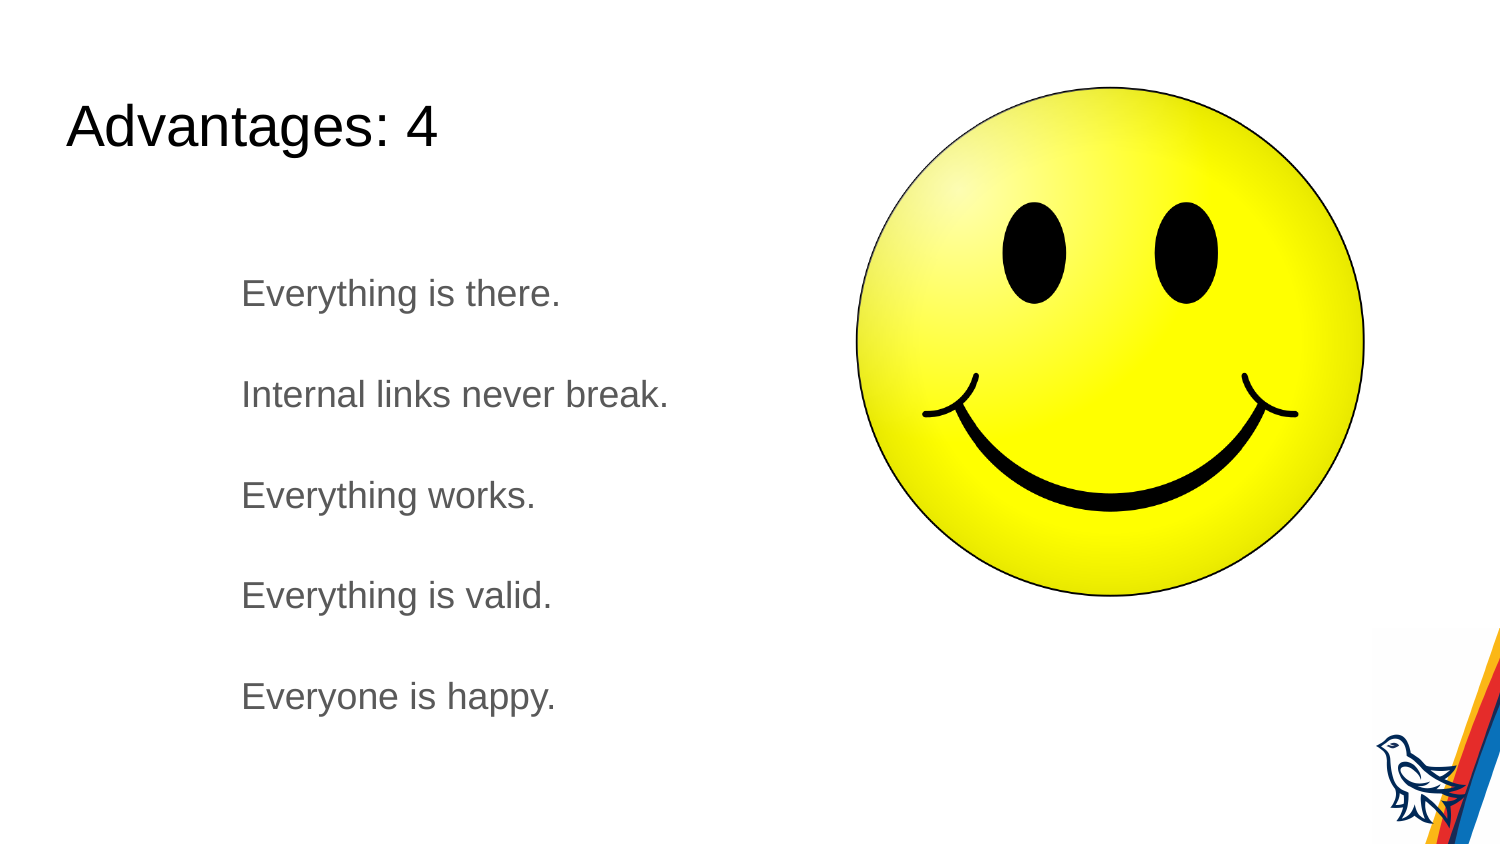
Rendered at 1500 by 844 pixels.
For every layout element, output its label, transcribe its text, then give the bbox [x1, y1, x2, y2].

list Everything is there. Internal links never break. Everything works. Everything is valid. Everyone is happy. [226, 231, 826, 747]
picture [1372, 628, 1500, 844]
picture [844, 75, 1376, 608]
title Advantages: 4 [51, 72, 1449, 167]
